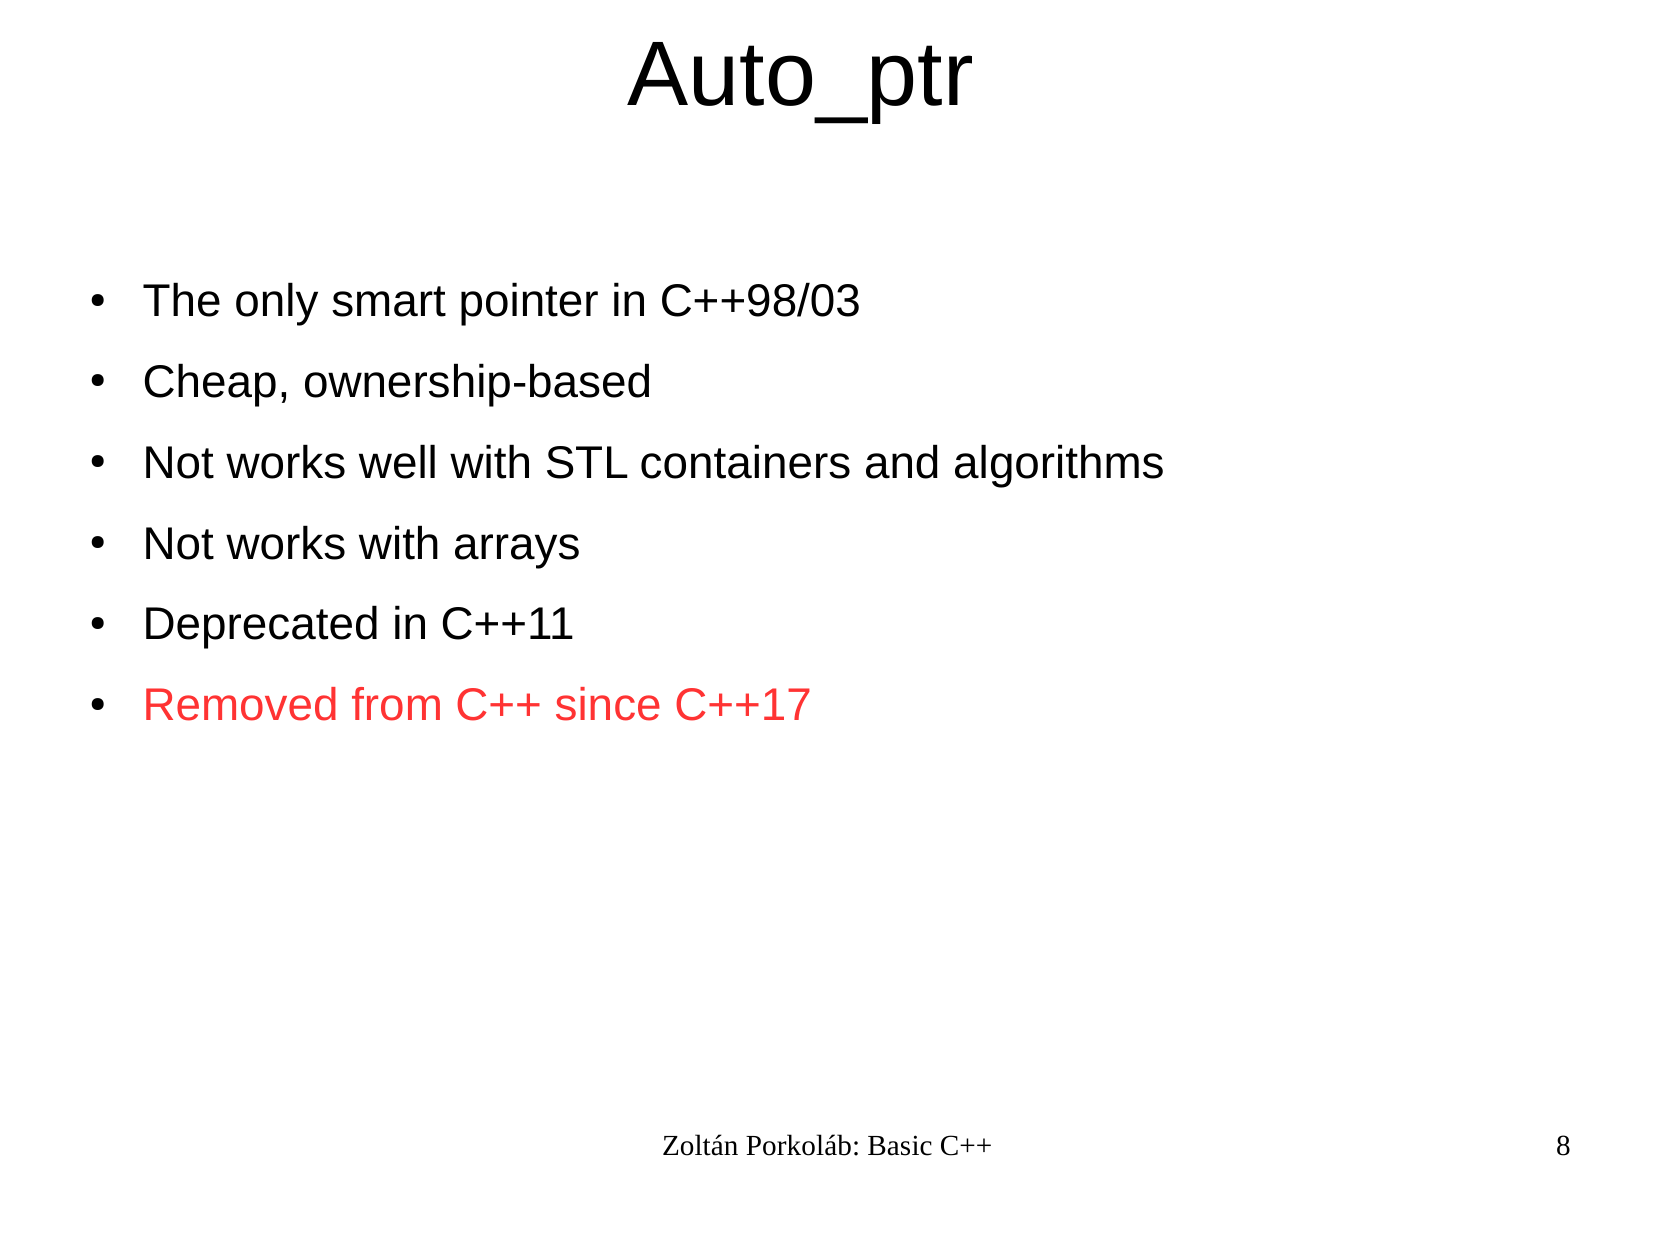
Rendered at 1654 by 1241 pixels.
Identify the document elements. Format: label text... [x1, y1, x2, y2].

list The only smart pointer in C++98/03 Cheap, ownership-based Not works well with STL containers and algorithms Not works with arrays Deprecated in C++11 Removed from C++ since C++17 [71, 194, 1606, 796]
title Auto_ptr [56, 0, 1546, 178]
